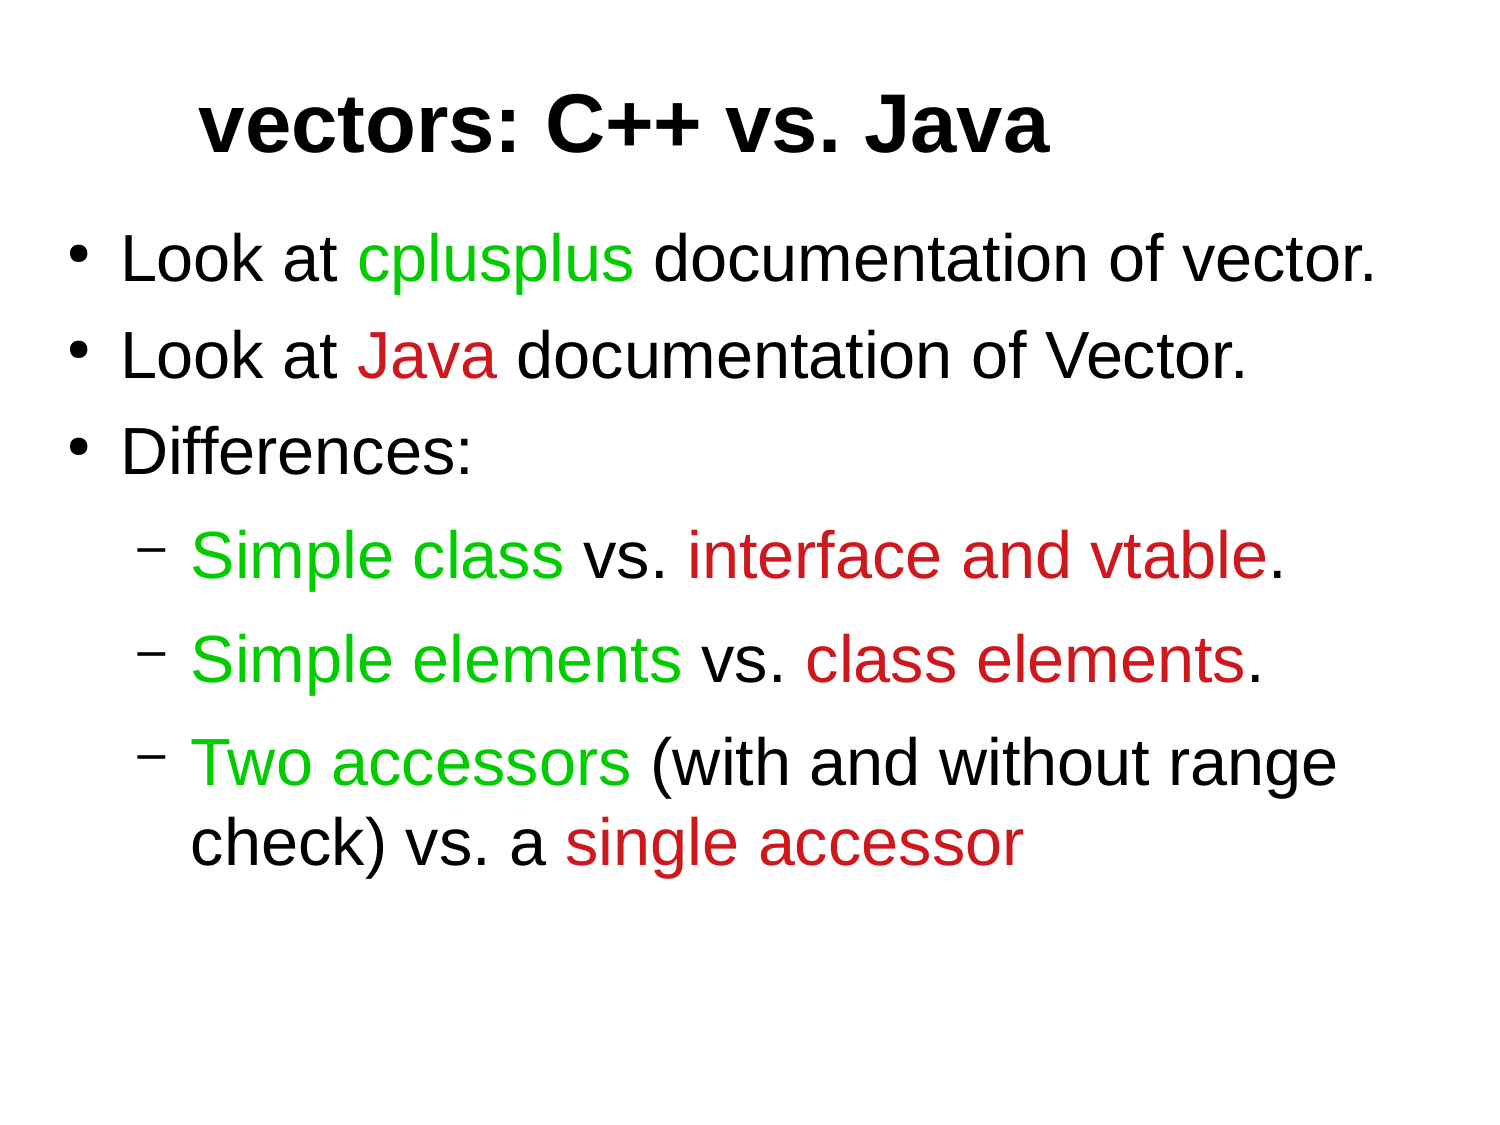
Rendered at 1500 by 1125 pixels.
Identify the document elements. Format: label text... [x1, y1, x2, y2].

title vectors: C++ vs. Java [198, 32, 1468, 206]
list Look at cplusplus documentation of vector. Look at Java documentation of Vector. Differences: Simple class vs. interface and vtable. Simple elements vs. class elements. Two accessors (with and without range check) vs. a single accessor [49, 215, 1468, 1040]
